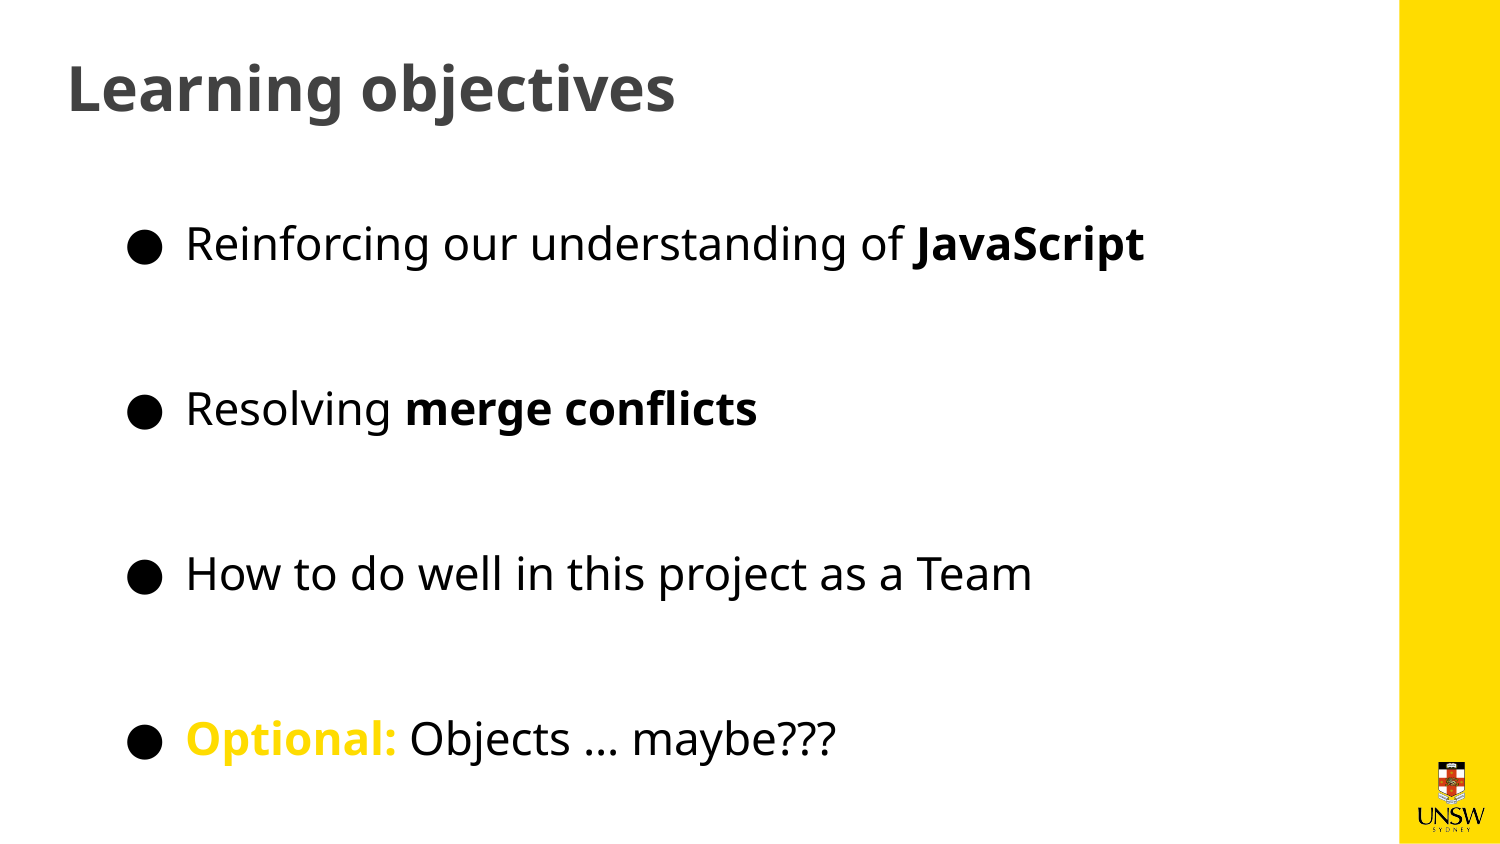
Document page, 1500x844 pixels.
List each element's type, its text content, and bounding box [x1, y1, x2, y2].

picture [1418, 762, 1485, 832]
text_box Reinforcing our understanding of JavaScript Resolving merge conflicts How to do well in this project as a Team Optional: Objects … maybe??? [95, 144, 1352, 780]
text_box Learning objectives [51, 24, 1449, 145]
